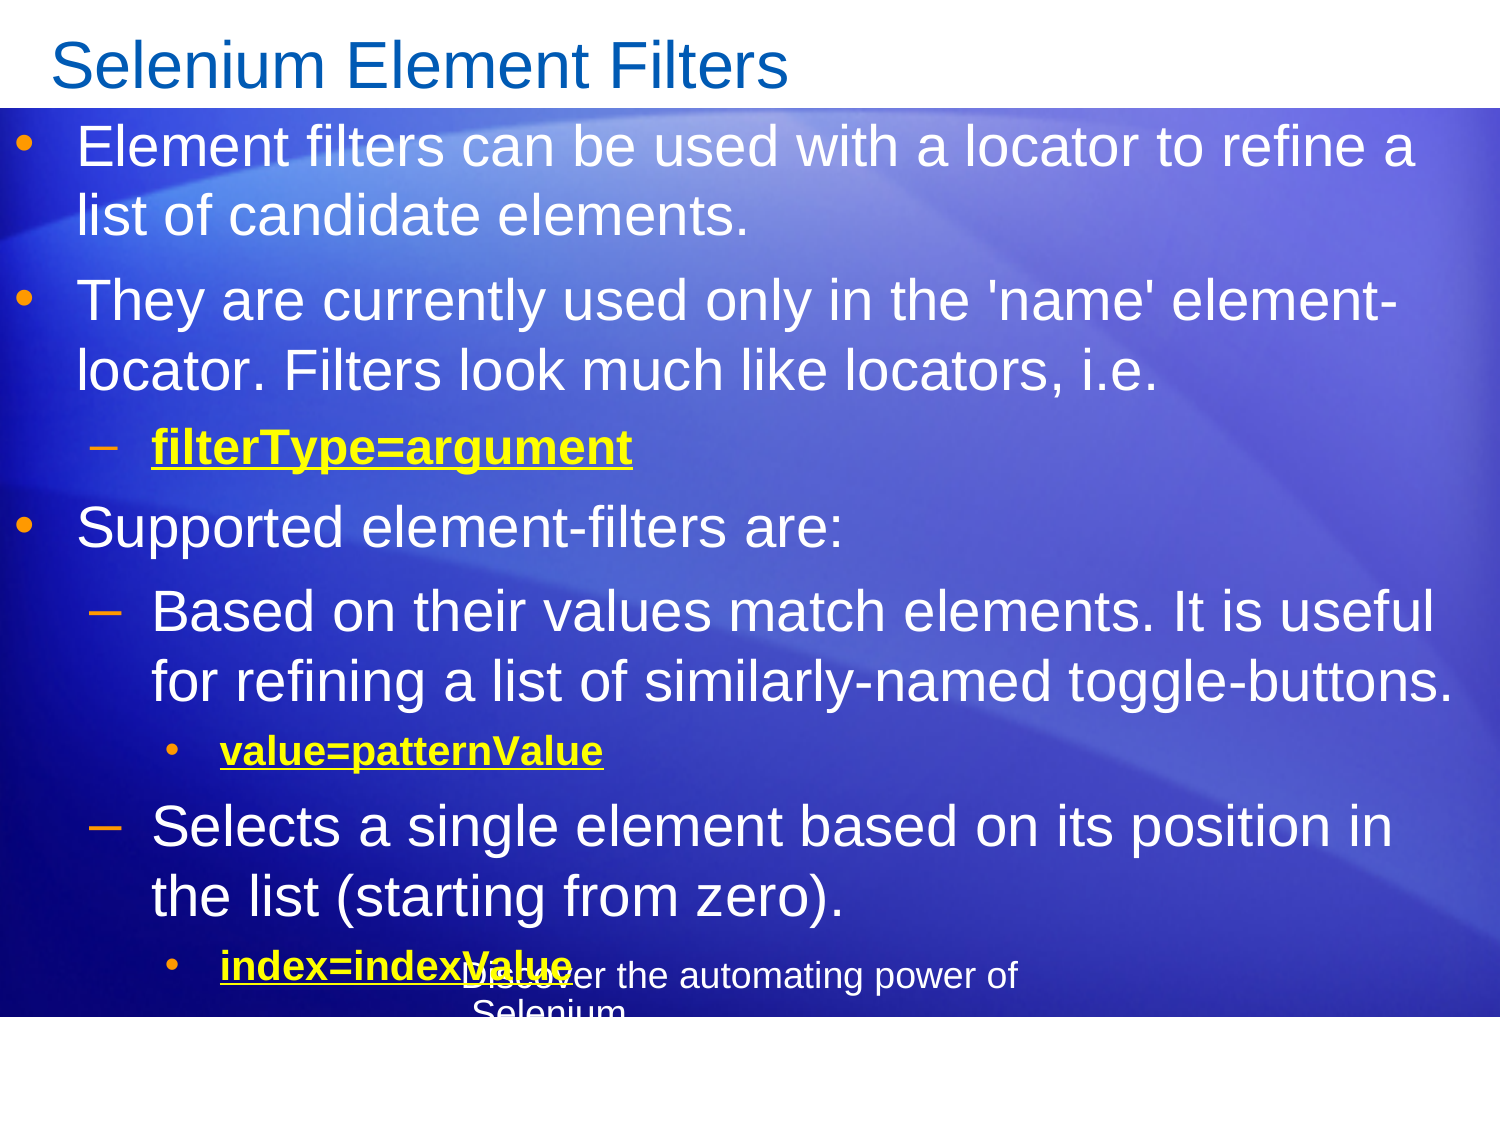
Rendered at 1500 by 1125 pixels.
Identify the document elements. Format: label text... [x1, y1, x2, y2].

title Selenium Element Filters [35, 11, 1463, 99]
list Element filters can be used with a locator to refine a list of candidate elements. They are currently used only in the 'name' element-locator. Filters look much like locators, i.e. filterType=argument Supported element-filters are: Based on their values match elements. It is useful for refining a list of similarly-named toggle-buttons. value=patternValue Selects a single element based on its position in the list (starting from zero). index=indexValue [0, 99, 1500, 1039]
